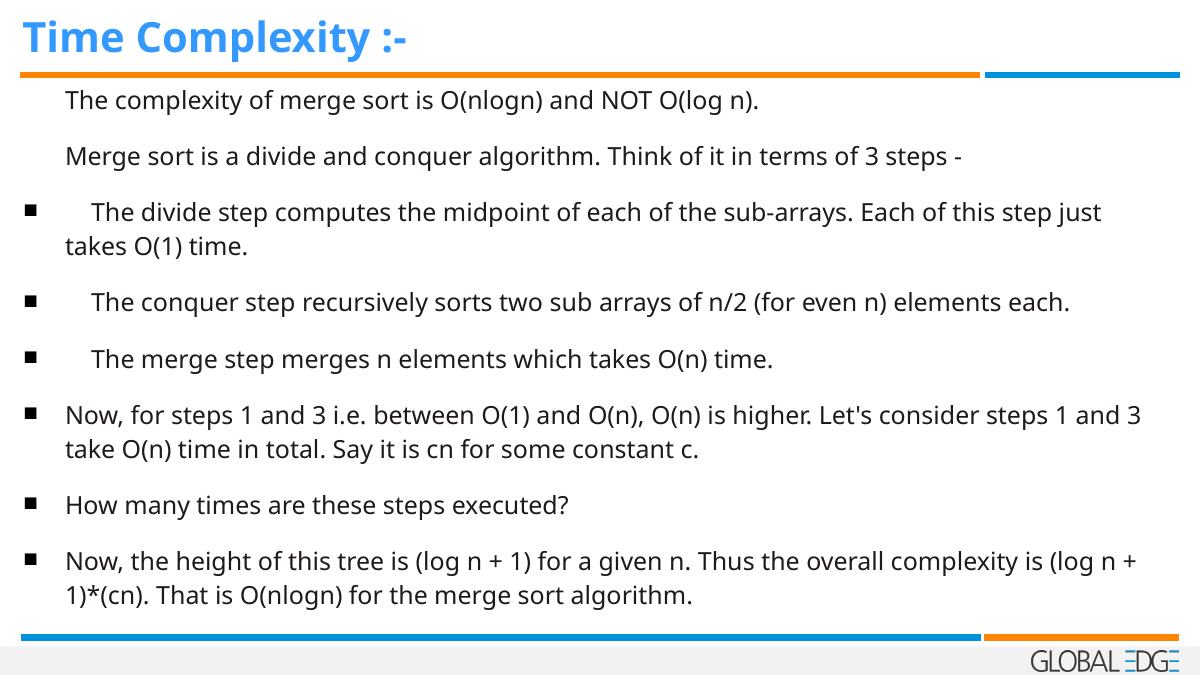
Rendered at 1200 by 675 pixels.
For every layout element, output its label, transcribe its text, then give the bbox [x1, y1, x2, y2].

picture [1031, 650, 1179, 672]
list The complexity of merge sort is O(nlogn) and NOT O(log n). Merge sort is a divide and conquer algorithm. Think of it in terms of 3 steps - The divide step computes the midpoint of each of the sub-arrays. Each of this step just takes O(1) time. The conquer step recursively sorts two sub arrays of n/2 (for even n) elements each. The merge step merges n elements which takes O(n) time. Now, for steps 1 and 3 i.e. between O(1) and O(n), O(n) is higher. Let's consider steps 1 and 3 take O(n) time in total. Say it is cn for some constant c. How many times are these steps executed? Now, the height of this tree is (log n + 1) for a given n. Thus the overall complexity is (log n + 1)*(cn). That is O(nlogn) for the merge sort algorithm. [11, 82, 1158, 615]
title Time Complexity :- [12, 9, 1088, 63]
